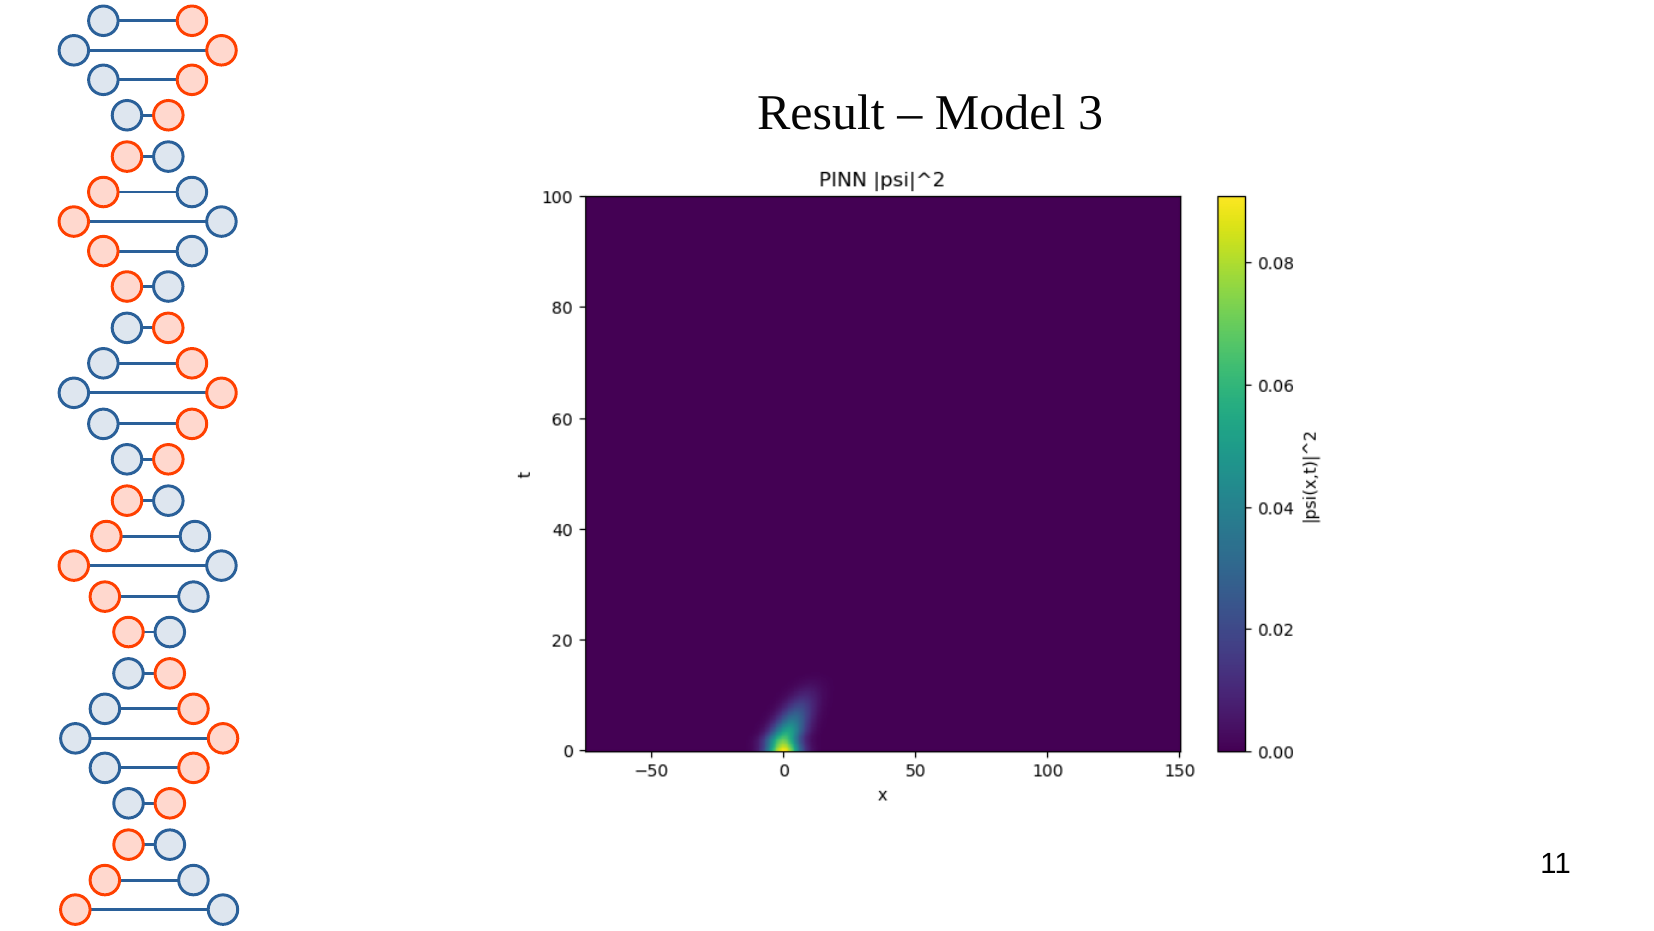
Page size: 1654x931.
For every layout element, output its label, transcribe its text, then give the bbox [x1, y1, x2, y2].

picture [506, 160, 1329, 815]
title Result – Model 3 [265, 35, 1595, 189]
